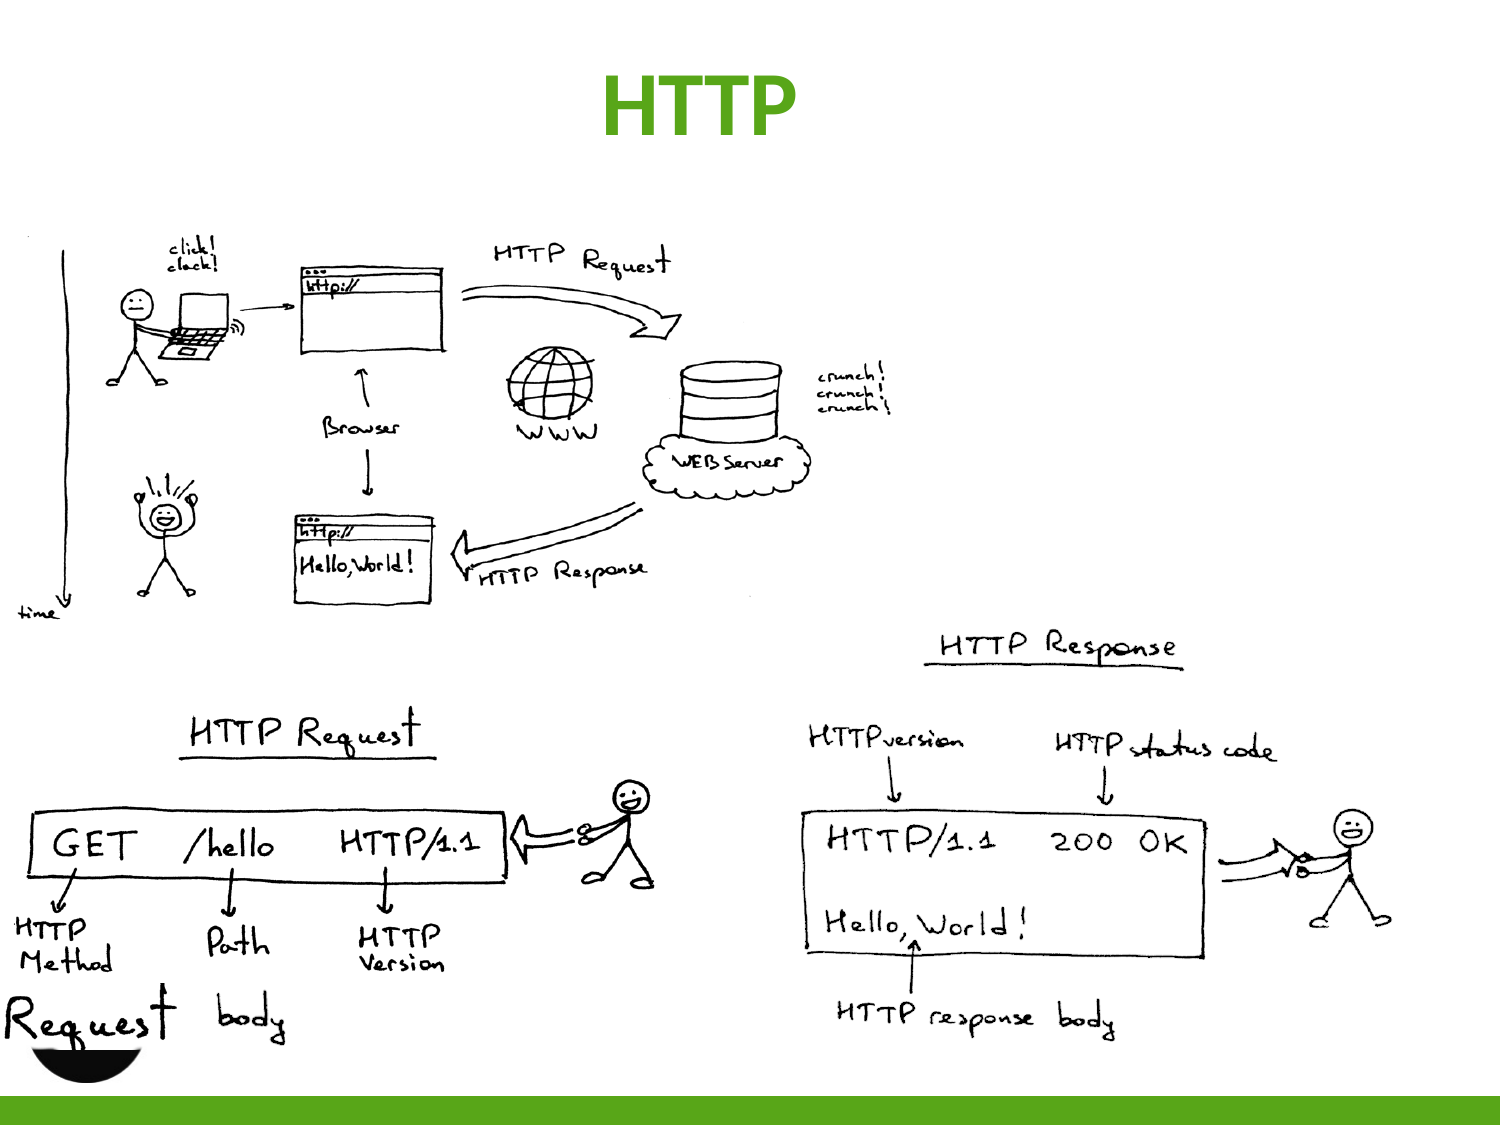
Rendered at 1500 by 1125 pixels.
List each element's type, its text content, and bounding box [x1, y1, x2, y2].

text_box HTTP [0, 36, 1443, 162]
picture [0, 222, 1402, 1083]
